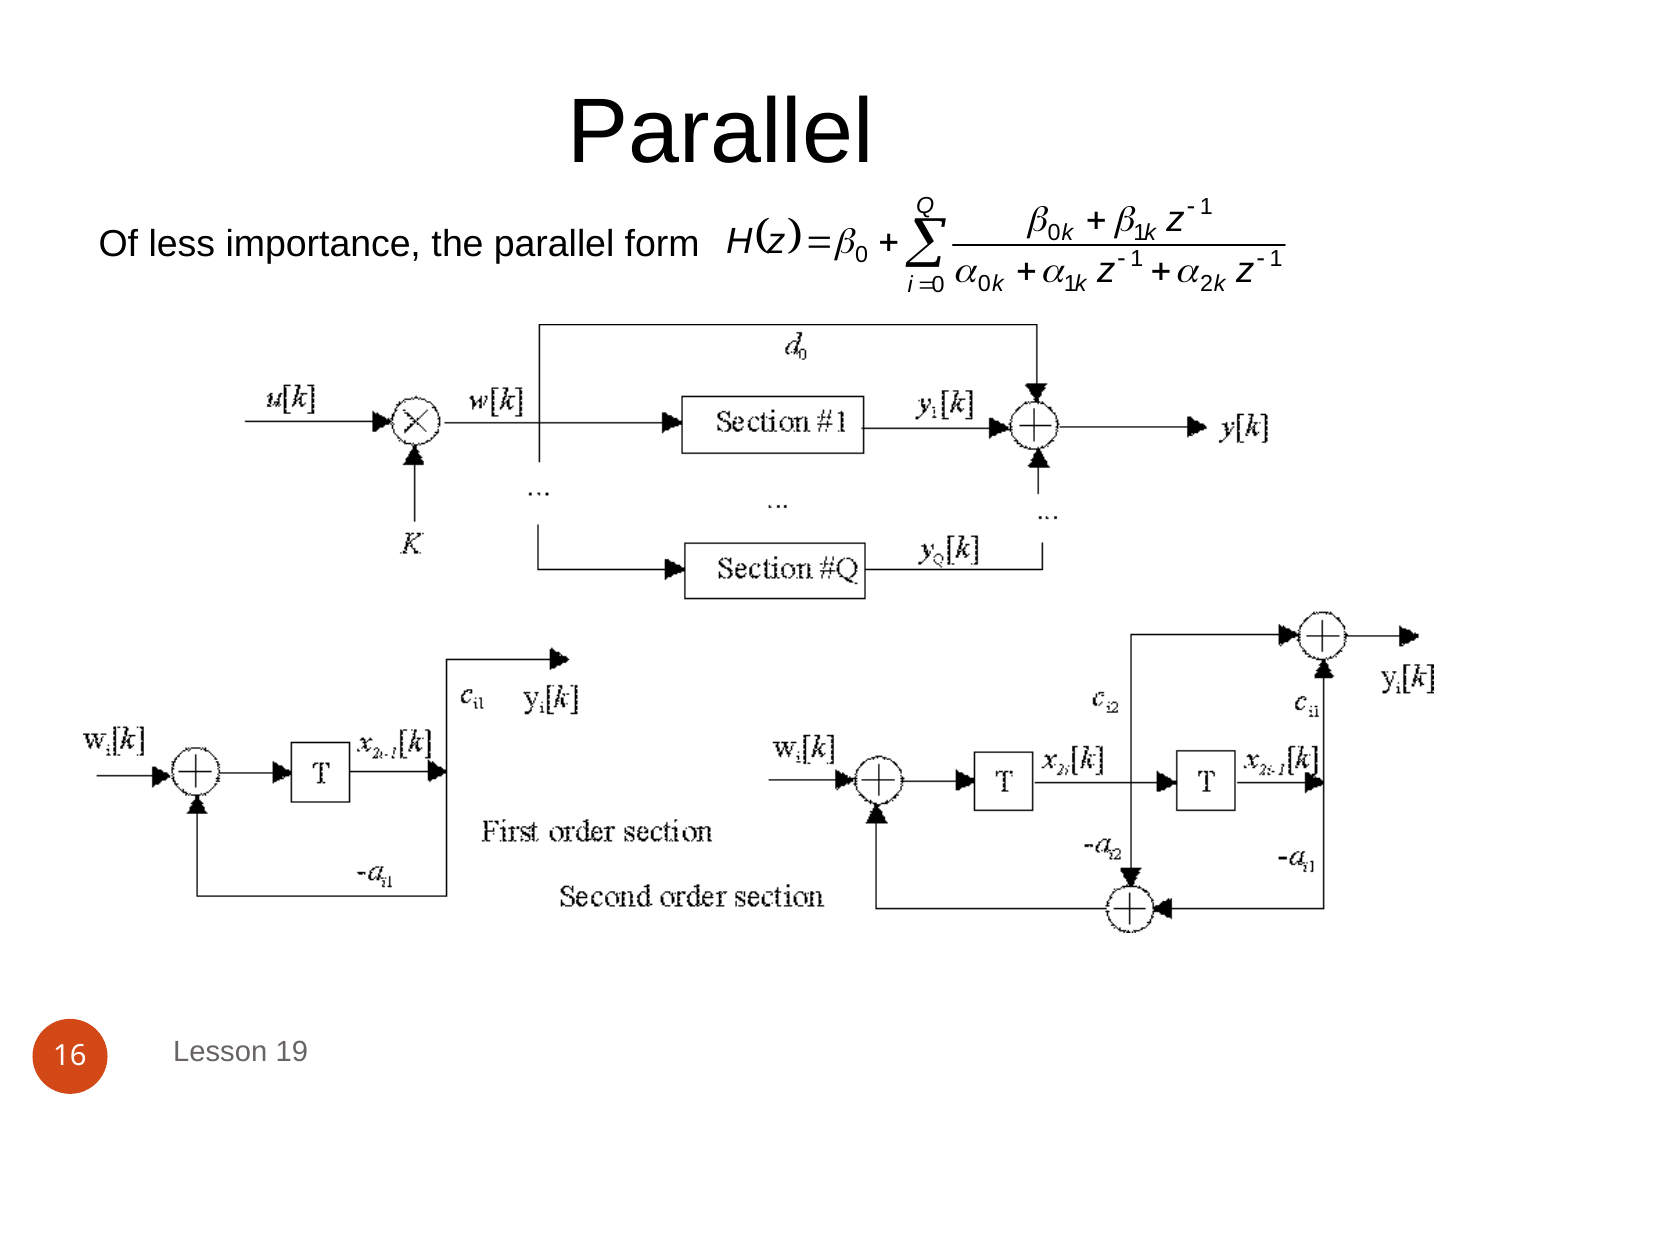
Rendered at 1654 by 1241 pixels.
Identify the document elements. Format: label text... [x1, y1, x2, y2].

list Of less importance, the parallel form [83, 211, 1359, 324]
text_box Lesson 19 [158, 1012, 809, 1088]
picture [83, 324, 1434, 933]
text_box <number> [32, 1018, 108, 1094]
title Parallel [83, 8, 1359, 196]
chart [721, 187, 1294, 301]
